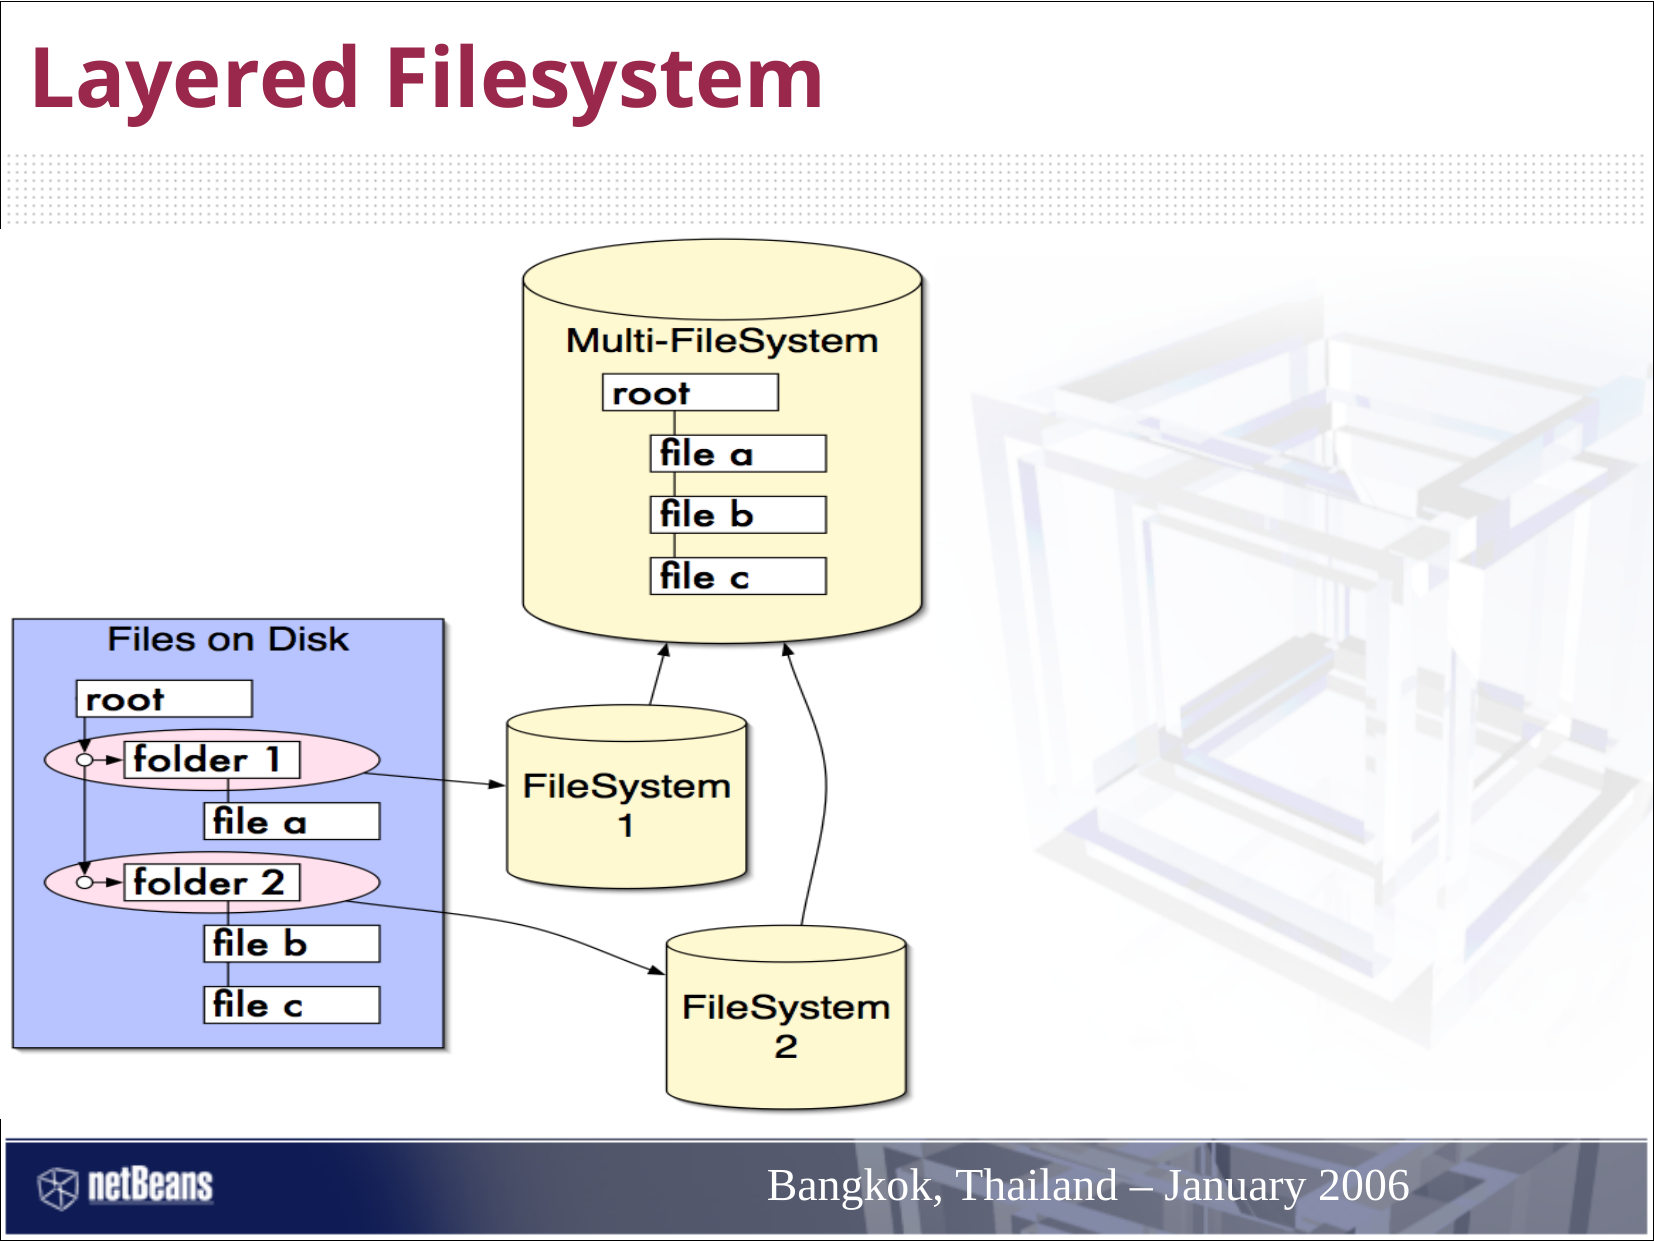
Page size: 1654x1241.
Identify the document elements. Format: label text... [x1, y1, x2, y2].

title Layered Filesystem [28, 0, 1619, 152]
picture [0, 2, 1653, 1240]
